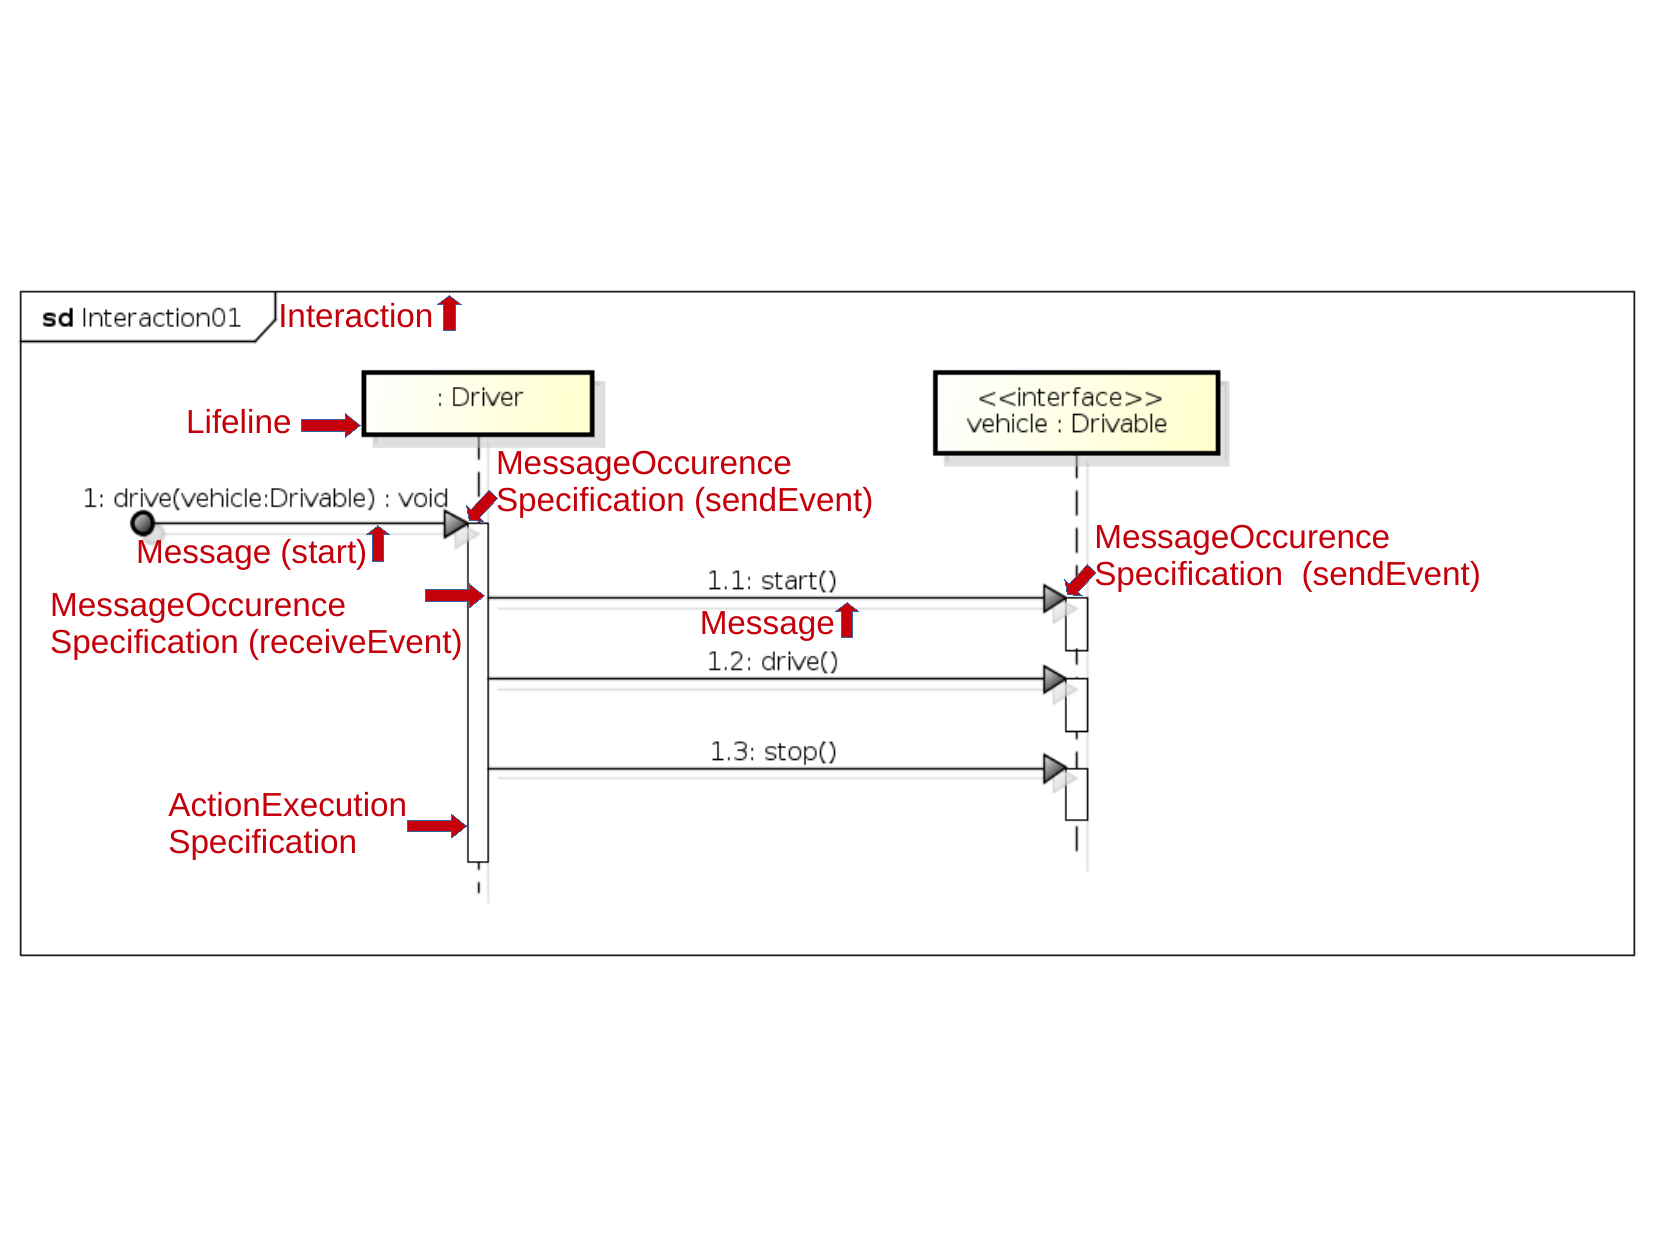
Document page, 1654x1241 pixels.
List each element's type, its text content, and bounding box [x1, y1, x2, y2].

text_box [466, 490, 498, 522]
text_box MessageOccurence Specification (sendEvent) [1079, 511, 1497, 602]
text_box MessageOccurence Specification (receiveEvent) [35, 578, 479, 669]
text_box [366, 525, 390, 562]
text_box Message [685, 597, 850, 650]
text_box [835, 602, 859, 638]
text_box [423, 814, 467, 838]
text_box [479, 591, 485, 600]
picture [0, 271, 1654, 975]
text_box Lifeline [171, 396, 307, 449]
text_box Message (start) [121, 526, 383, 578]
text_box [437, 295, 462, 331]
text_box Interaction [263, 290, 449, 343]
text_box MessageOccurence Specification (sendEvent) [481, 437, 889, 527]
text_box ActionExecution Specification [153, 779, 423, 870]
text_box [1064, 564, 1096, 596]
text_box [307, 413, 361, 438]
